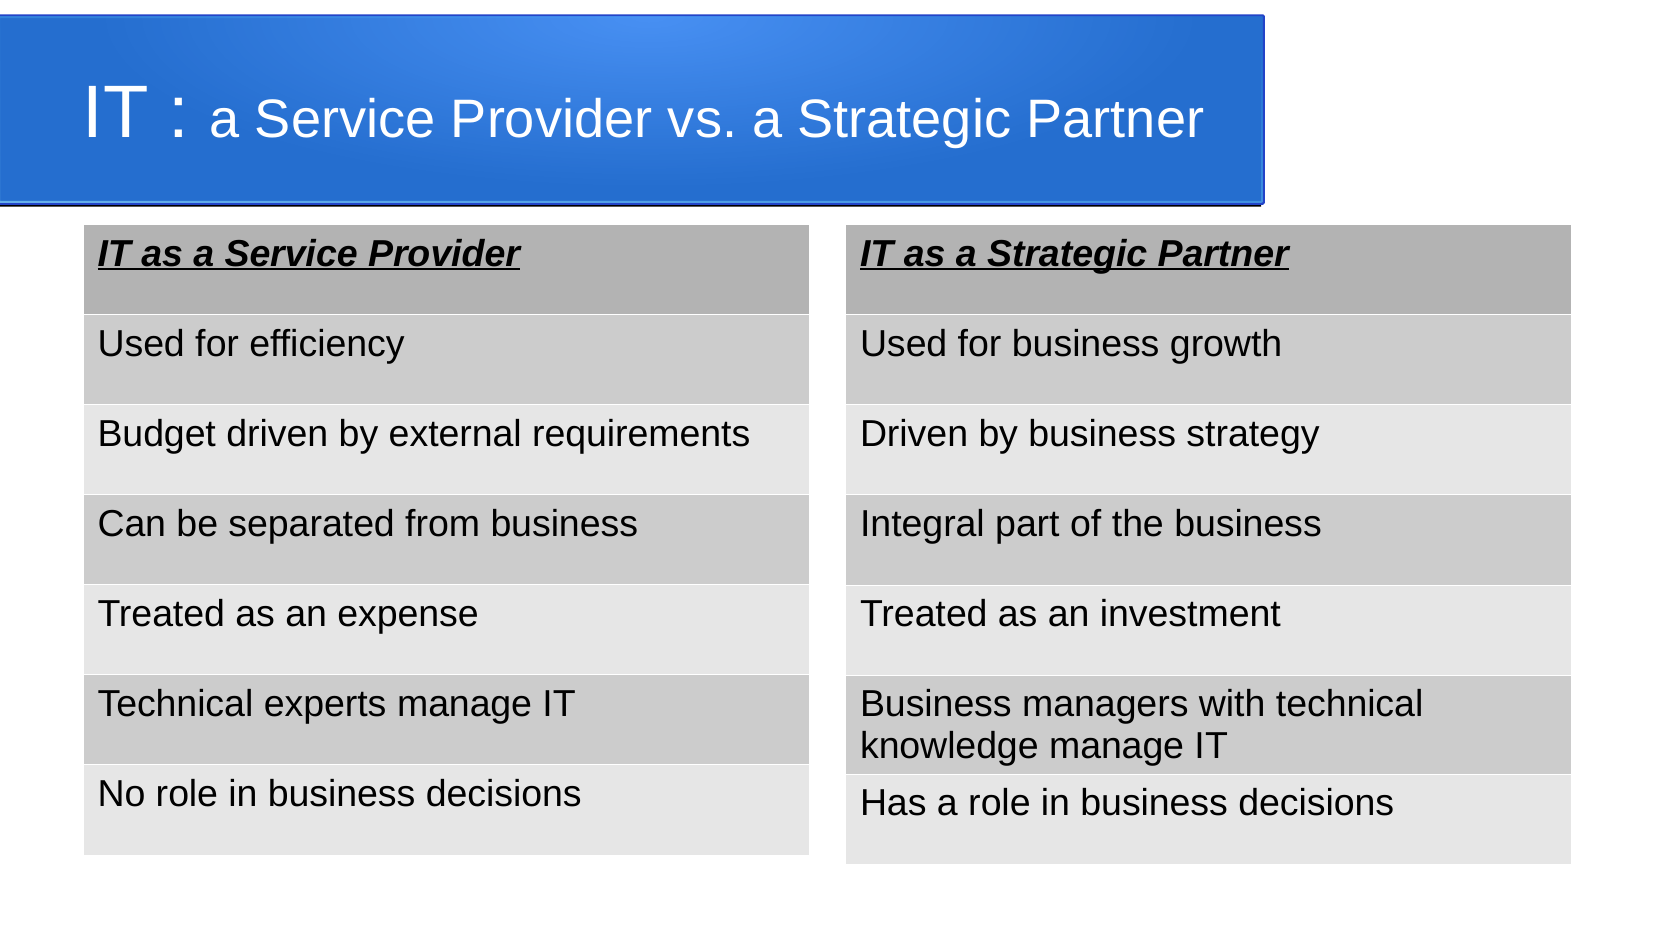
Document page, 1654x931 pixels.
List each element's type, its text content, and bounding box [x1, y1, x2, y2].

table_cell Used for efficiency [84, 315, 809, 404]
title IT : a Service Provider vs. a Strategic Partner [82, 35, 1235, 189]
table_cell Technical experts manage IT [84, 675, 809, 764]
table_header IT as a Strategic Partner [846, 225, 1571, 314]
table_cell Budget driven by external requirements [84, 405, 809, 494]
table_cell Used for business growth [846, 315, 1571, 404]
table_cell Treated as an investment [846, 586, 1571, 675]
table_cell Integral part of the business [846, 495, 1571, 585]
table_cell No role in business decisions [84, 765, 809, 855]
table_header IT as a Service Provider [84, 225, 809, 314]
table_cell Treated as an expense [84, 585, 809, 674]
table_cell Can be separated from business [84, 495, 809, 584]
table_cell Driven by business strategy [846, 405, 1571, 494]
table_cell Has a role in business decisions [846, 775, 1571, 864]
table_cell Business managers with technical knowledge manage IT [846, 676, 1571, 774]
